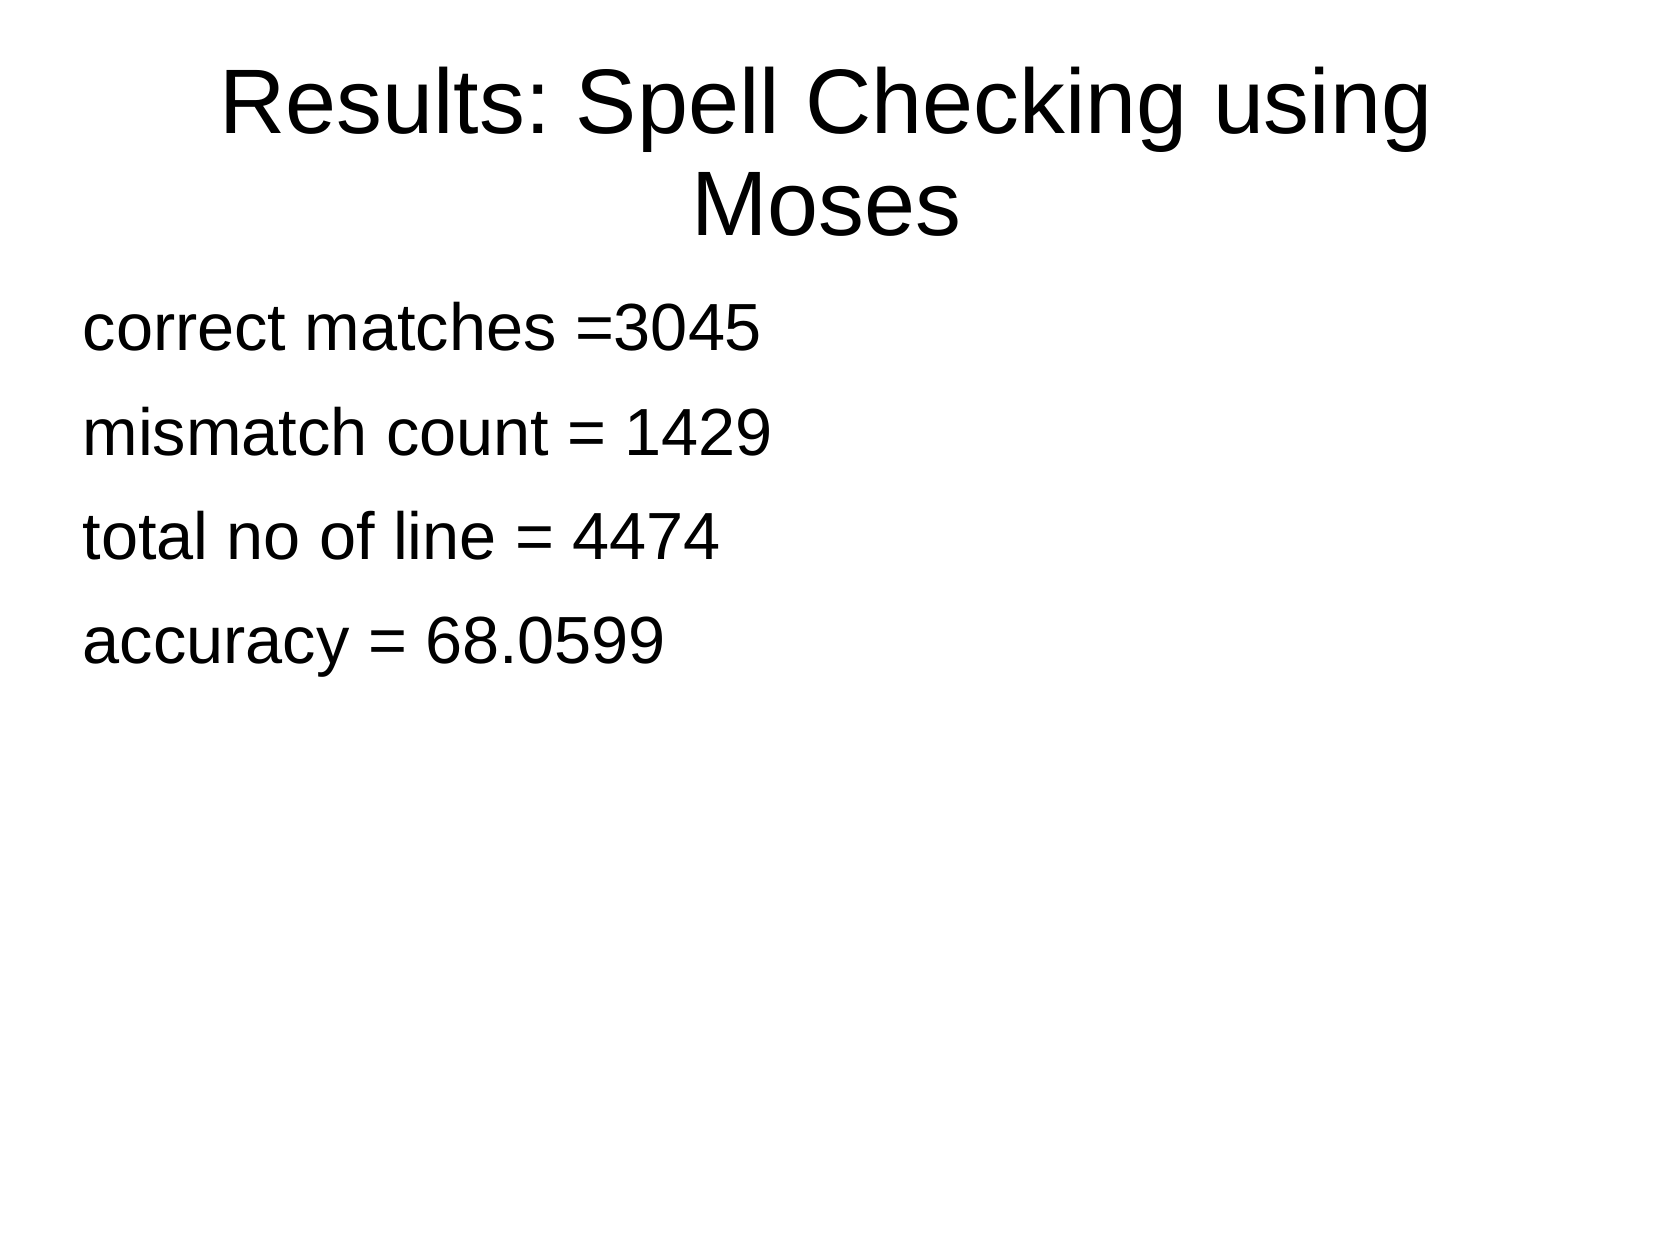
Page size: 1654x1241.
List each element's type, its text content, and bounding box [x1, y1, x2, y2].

list correct matches =3045 mismatch count = 1429 total no of line = 4474 accuracy = 68.0599 [82, 290, 1538, 1010]
title Results: Spell Checking using Moses [82, 49, 1571, 257]
